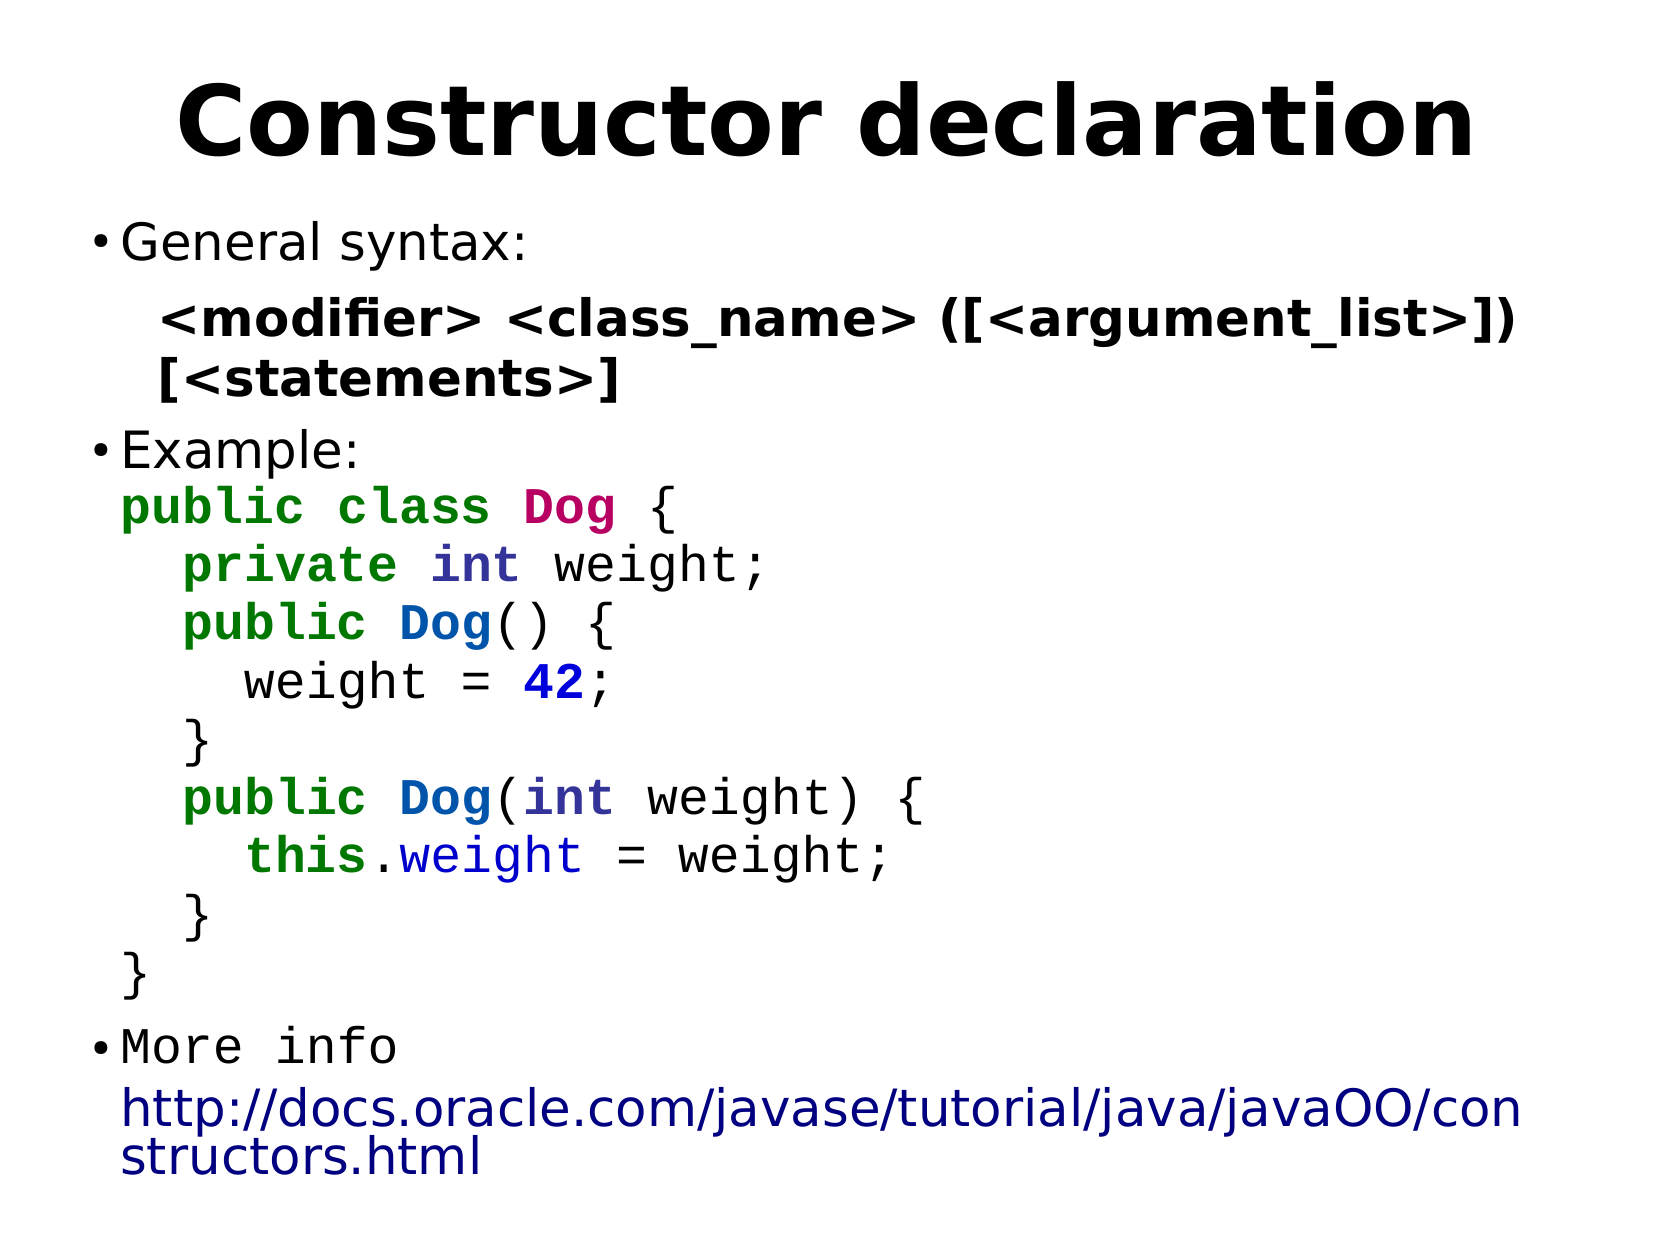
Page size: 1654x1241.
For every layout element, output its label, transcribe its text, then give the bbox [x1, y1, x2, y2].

title Constructor declaration [82, 49, 1571, 196]
list General syntax: <modifier> <class_name> ([<argument_list>]) [<statements>] Example: public class Dog { private int weight; public Dog() { weight = 42; } public Dog(int weight) { this.weight = weight; } } More info http://docs.oracle.com/javase/tutorial/java/javaOO/constructors.html [82, 212, 1538, 1158]
